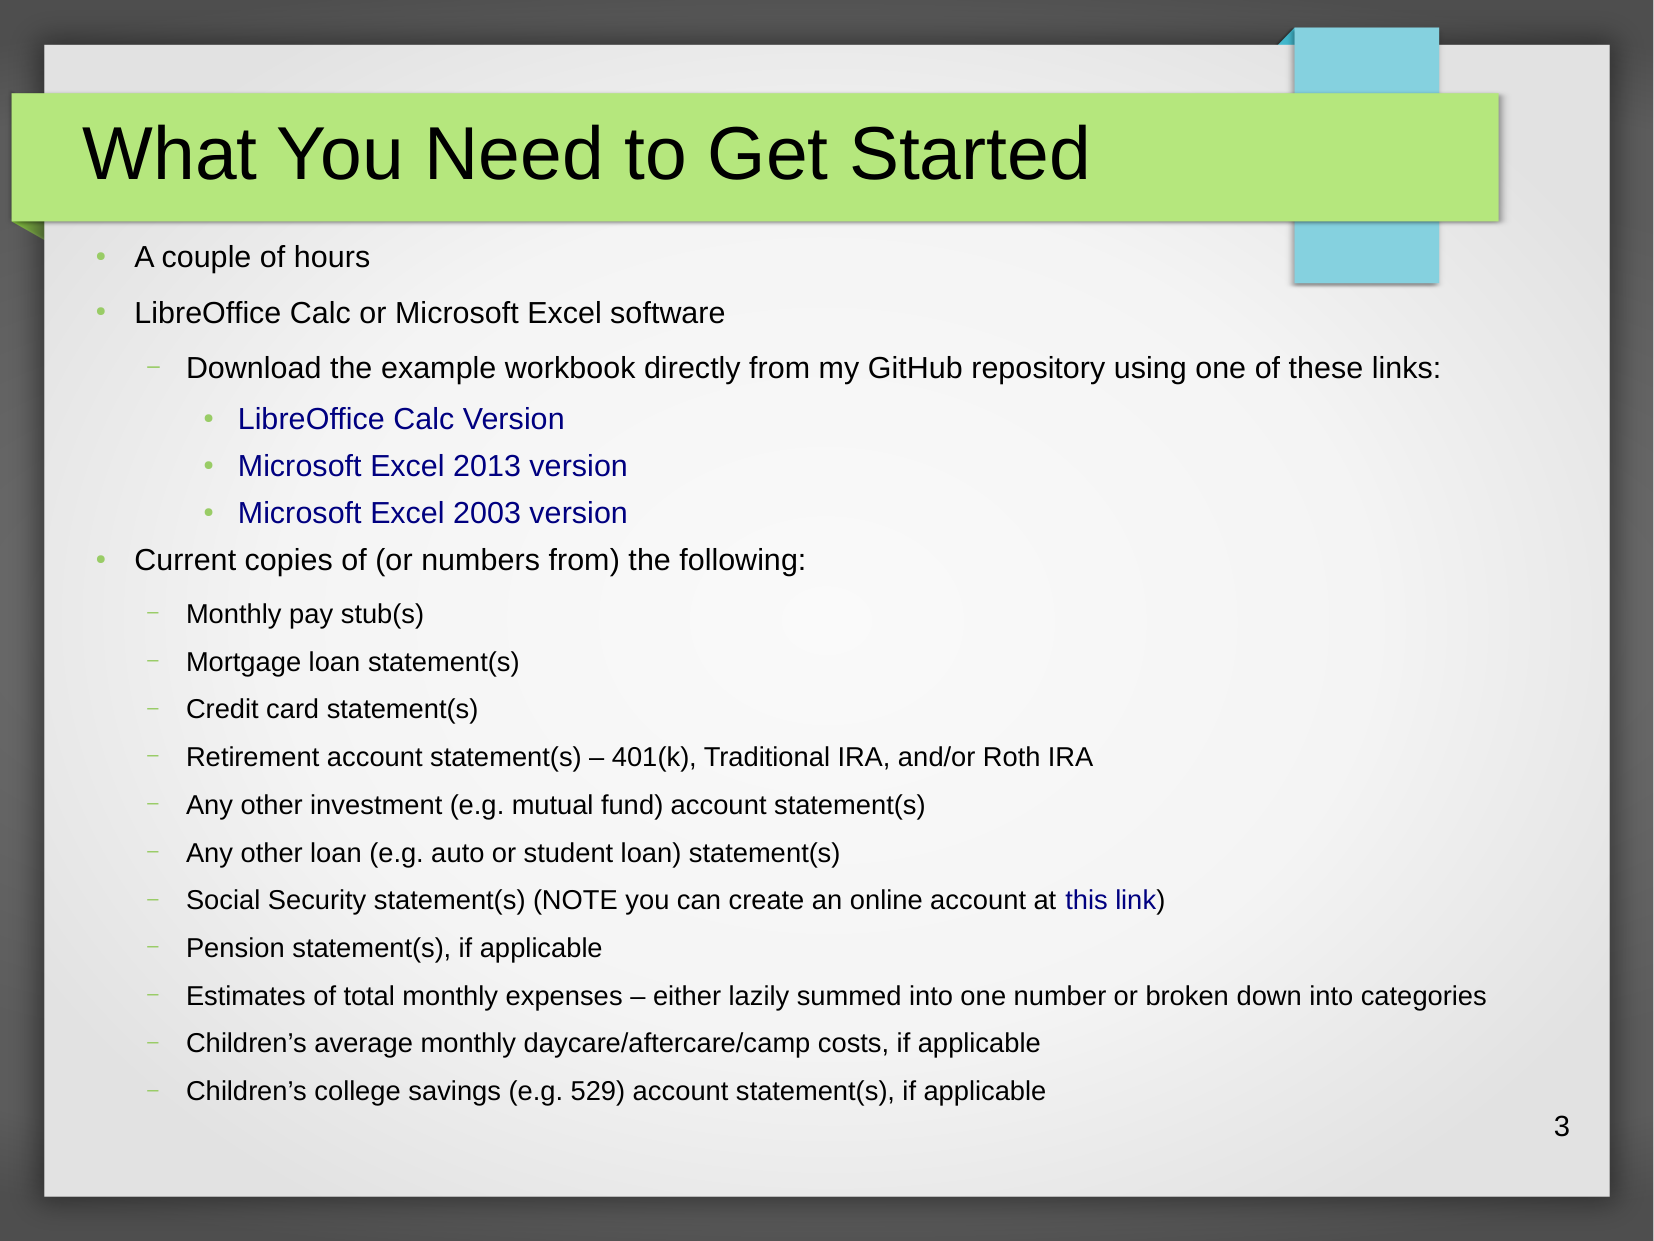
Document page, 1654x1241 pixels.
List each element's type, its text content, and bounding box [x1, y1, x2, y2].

list A couple of hours LibreOffice Calc or Microsoft Excel software Download the example workbook directly from my GitHub repository using one of these links: LibreOffice Calc Version Microsoft Excel 2013 version Microsoft Excel 2003 version Current copies of (or numbers from) the following: Monthly pay stub(s) Mortgage loan statement(s) Credit card statement(s) Retirement account statement(s) – 401(k), Traditional IRA, and/or Roth IRA Any other investment (e.g. mutual fund) account statement(s) Any other loan (e.g. auto or student loan) statement(s) Social Security statement(s) (NOTE you can create an online account at this link) Pension statement(s), if applicable Estimates of total monthly expenses – either lazily summed into one number or broken down into categories Children’s average monthly daycare/aftercare/camp costs, if applicable Children’s college savings (e.g. 529) account statement(s), if applicable [82, 240, 1571, 1111]
picture [0, 0, 1654, 1241]
title What You Need to Get Started [82, 94, 1264, 213]
